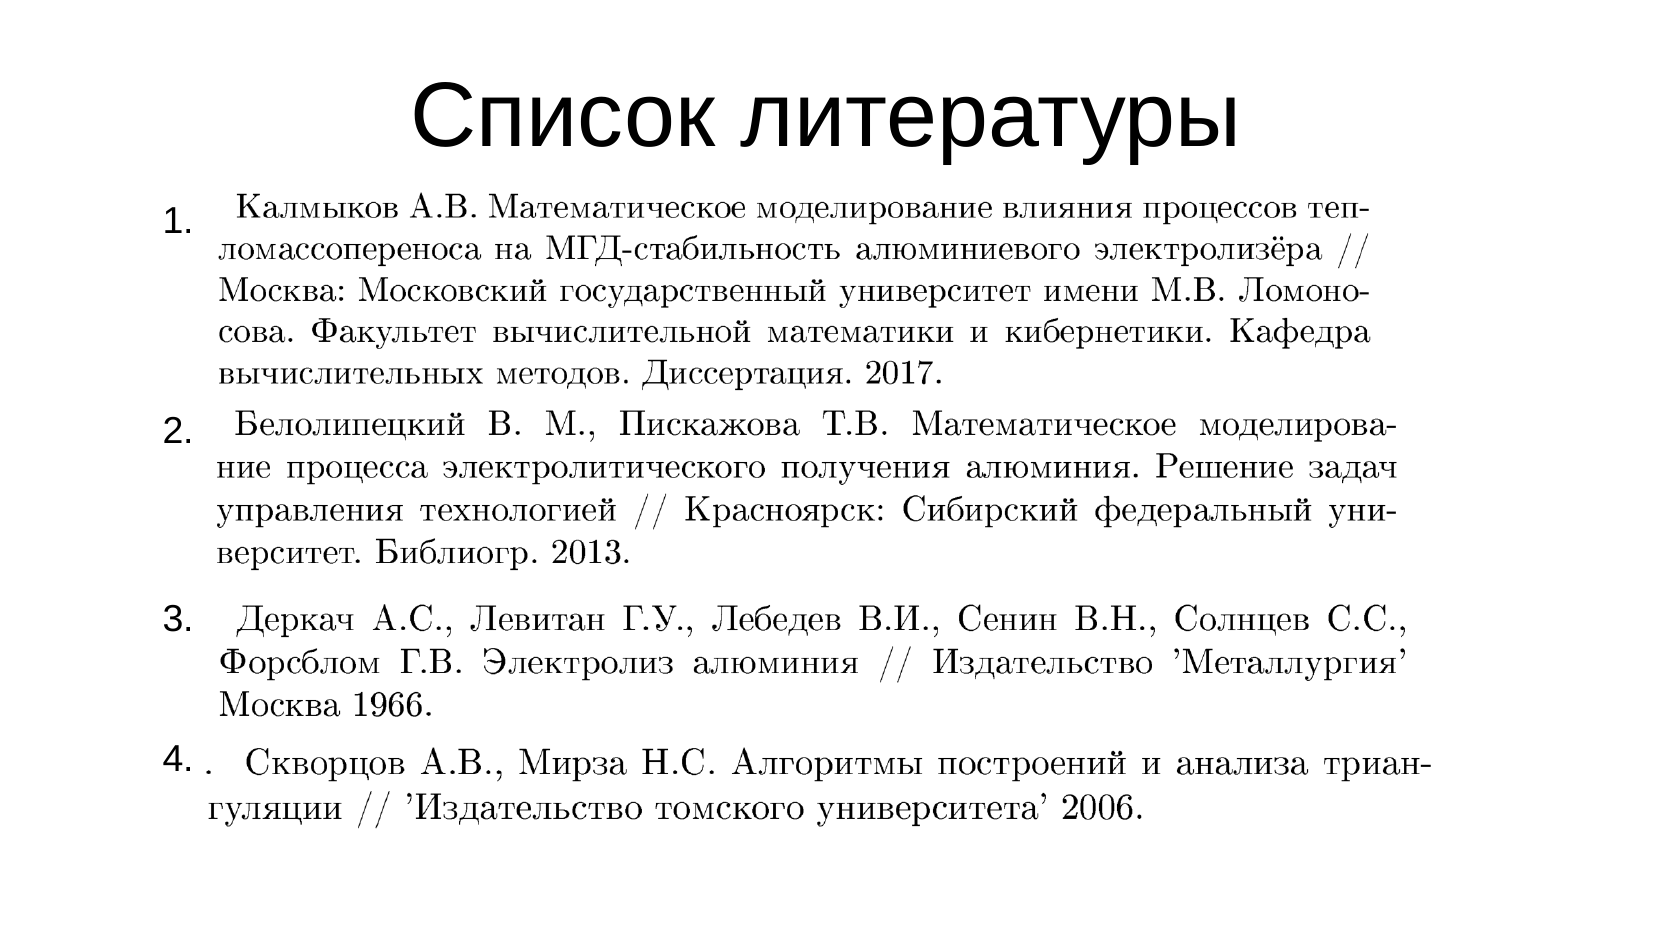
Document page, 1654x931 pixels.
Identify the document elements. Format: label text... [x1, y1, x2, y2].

text_box 2. [147, 401, 209, 459]
title Список литературы [82, 37, 1571, 193]
text_box 4. [147, 730, 209, 788]
text_box 3. [147, 590, 209, 650]
picture [206, 177, 1447, 854]
text_box 1. [147, 192, 209, 250]
